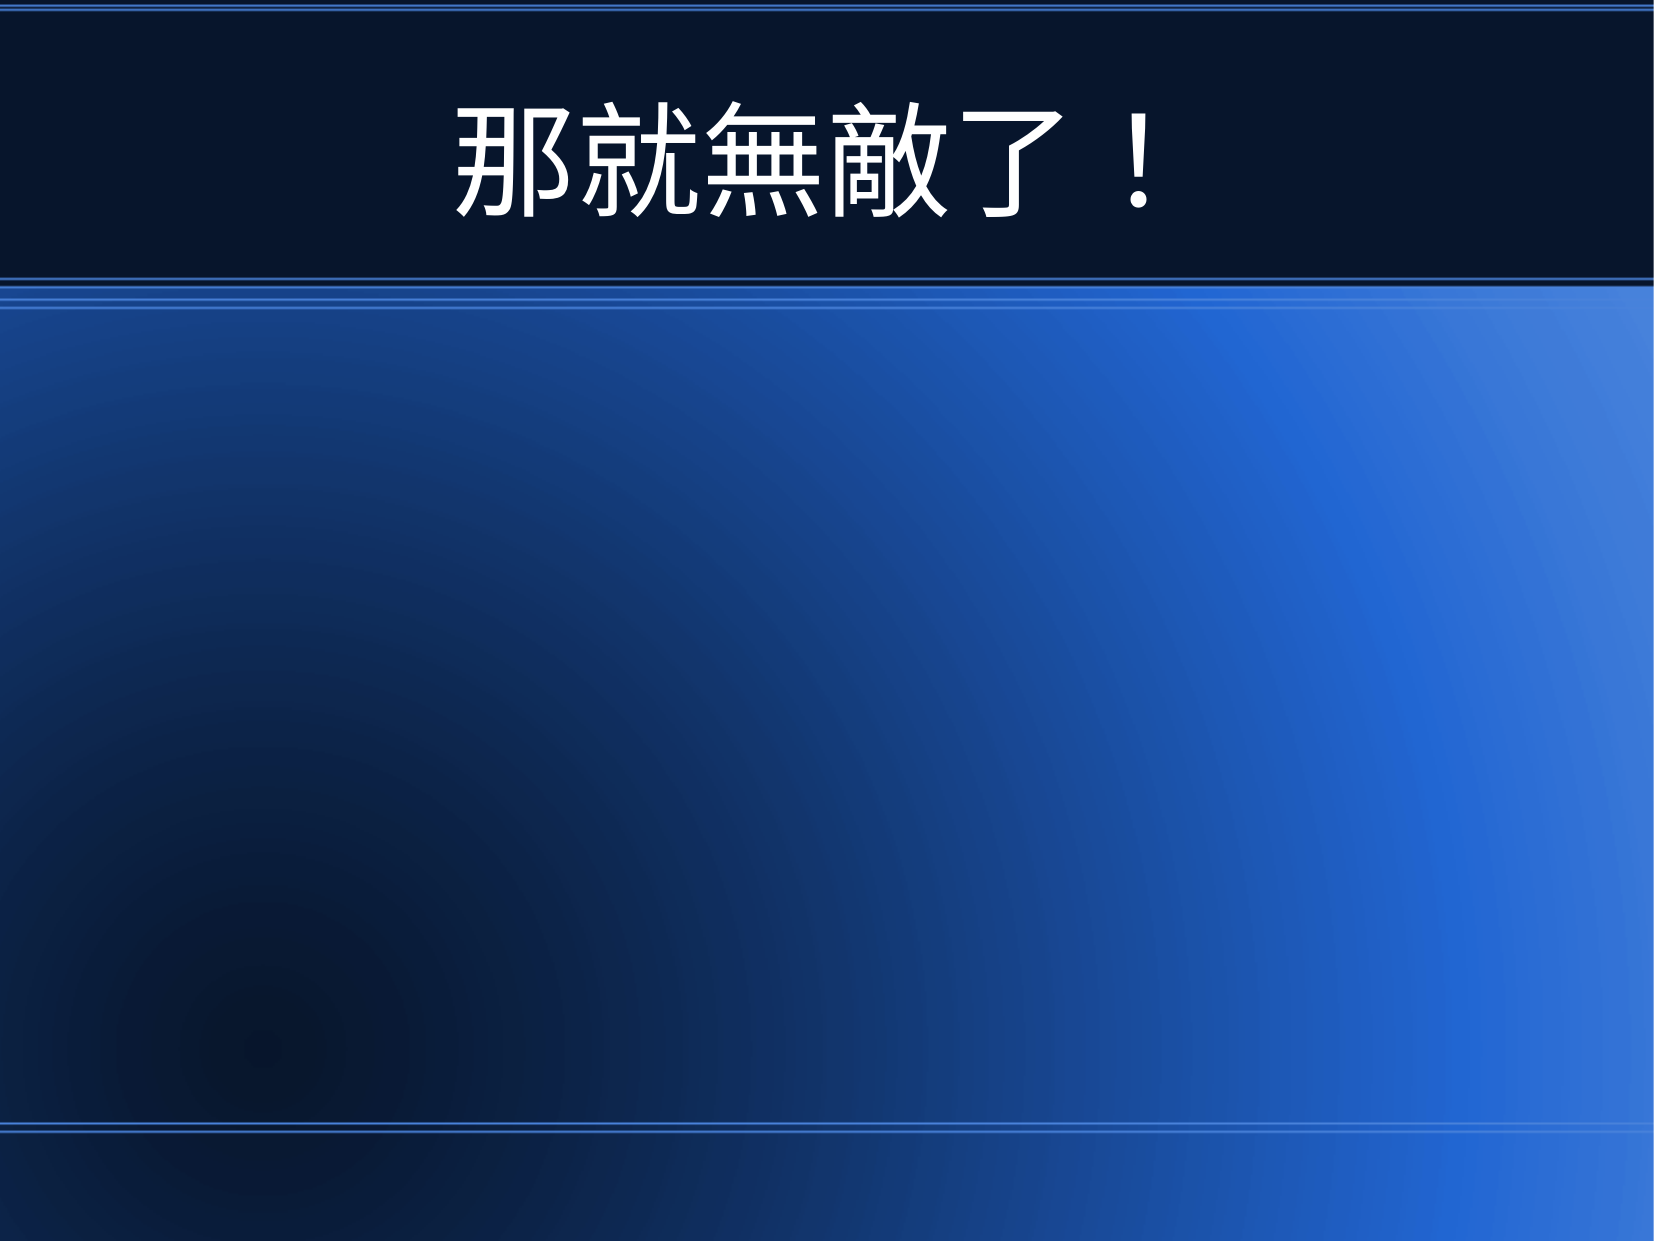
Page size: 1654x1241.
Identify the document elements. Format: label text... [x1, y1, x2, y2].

picture [0, 0, 1654, 1241]
title 那就無敵了！ [82, 49, 1571, 257]
